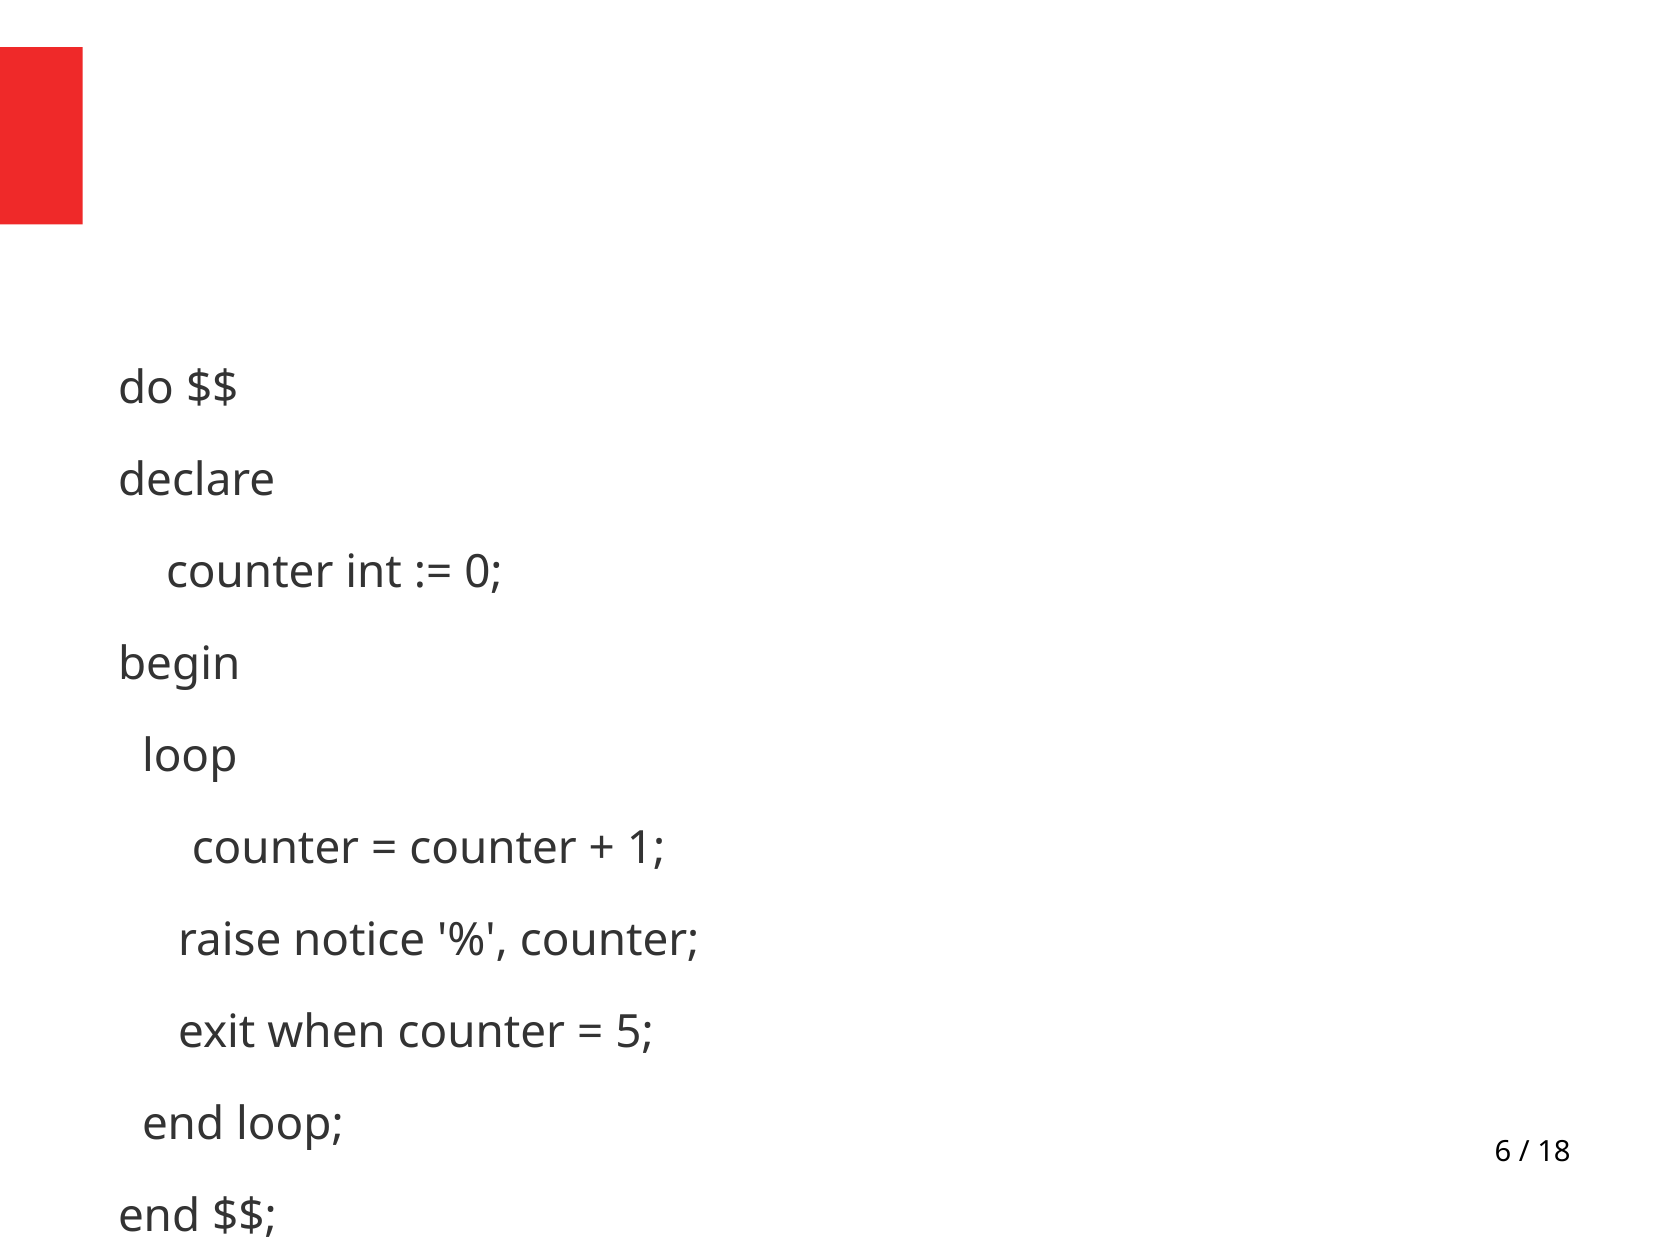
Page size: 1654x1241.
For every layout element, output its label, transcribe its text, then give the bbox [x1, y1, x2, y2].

list do $$ declare counter int := 0; begin loop counter = counter + 1; raise notice '%', counter; exit when counter = 5; end loop; end $$; [118, 354, 1536, 1074]
